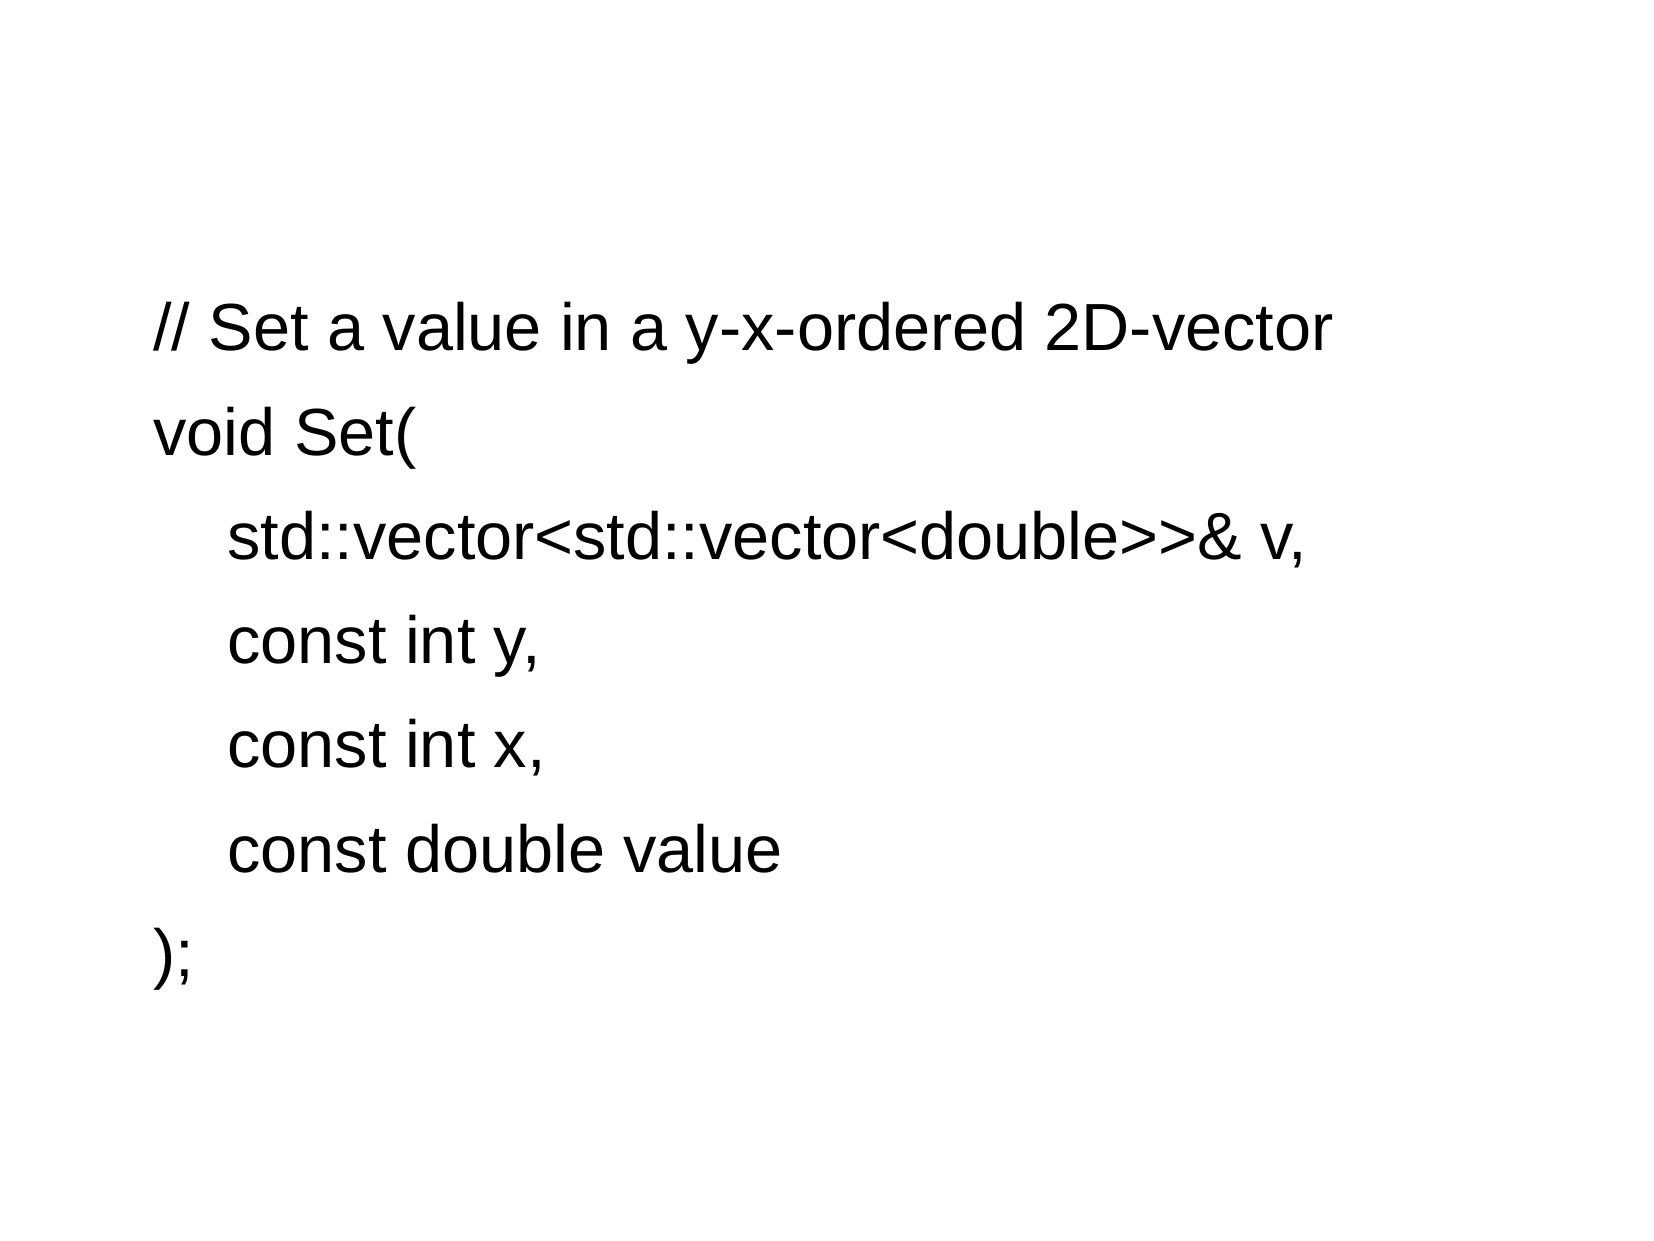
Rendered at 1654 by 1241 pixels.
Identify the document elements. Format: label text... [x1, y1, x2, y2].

list // Set a value in a y-x-ordered 2D-vector void Set( std::vector<std::vector<double>>& v, const int y, const int x, const double value ); [82, 290, 1571, 1010]
